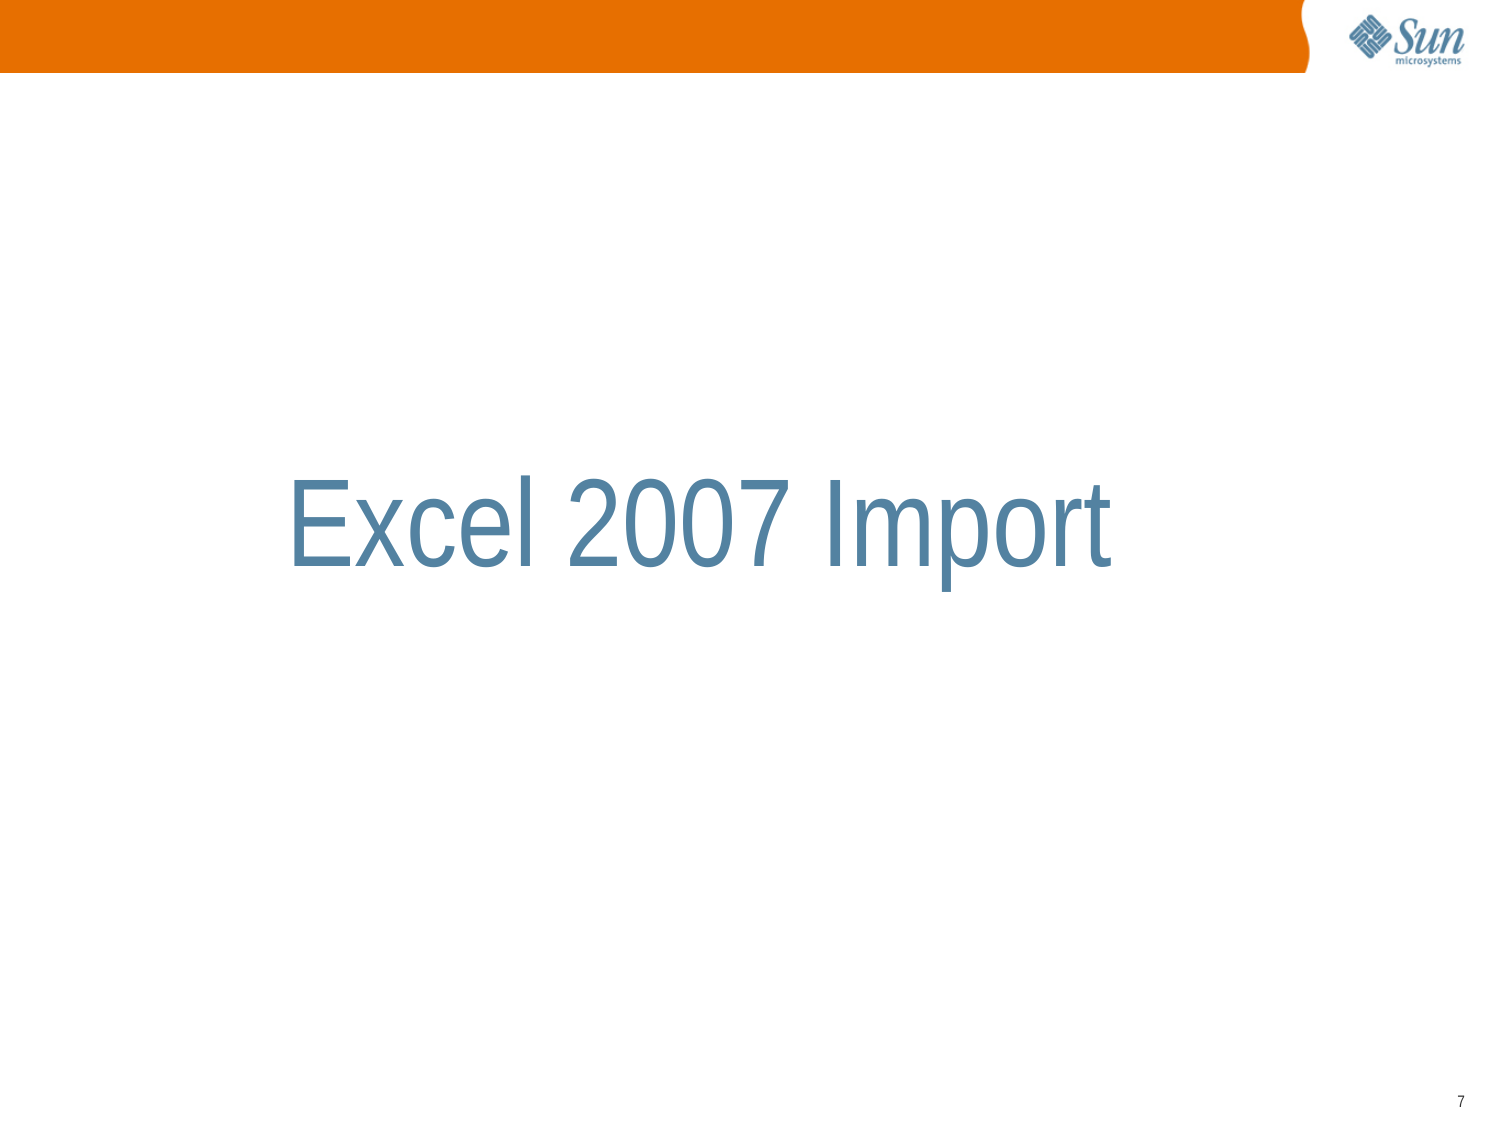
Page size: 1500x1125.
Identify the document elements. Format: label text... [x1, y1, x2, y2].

text_box Excel 2007 Import [106, 329, 1395, 732]
picture [0, 0, 1500, 73]
